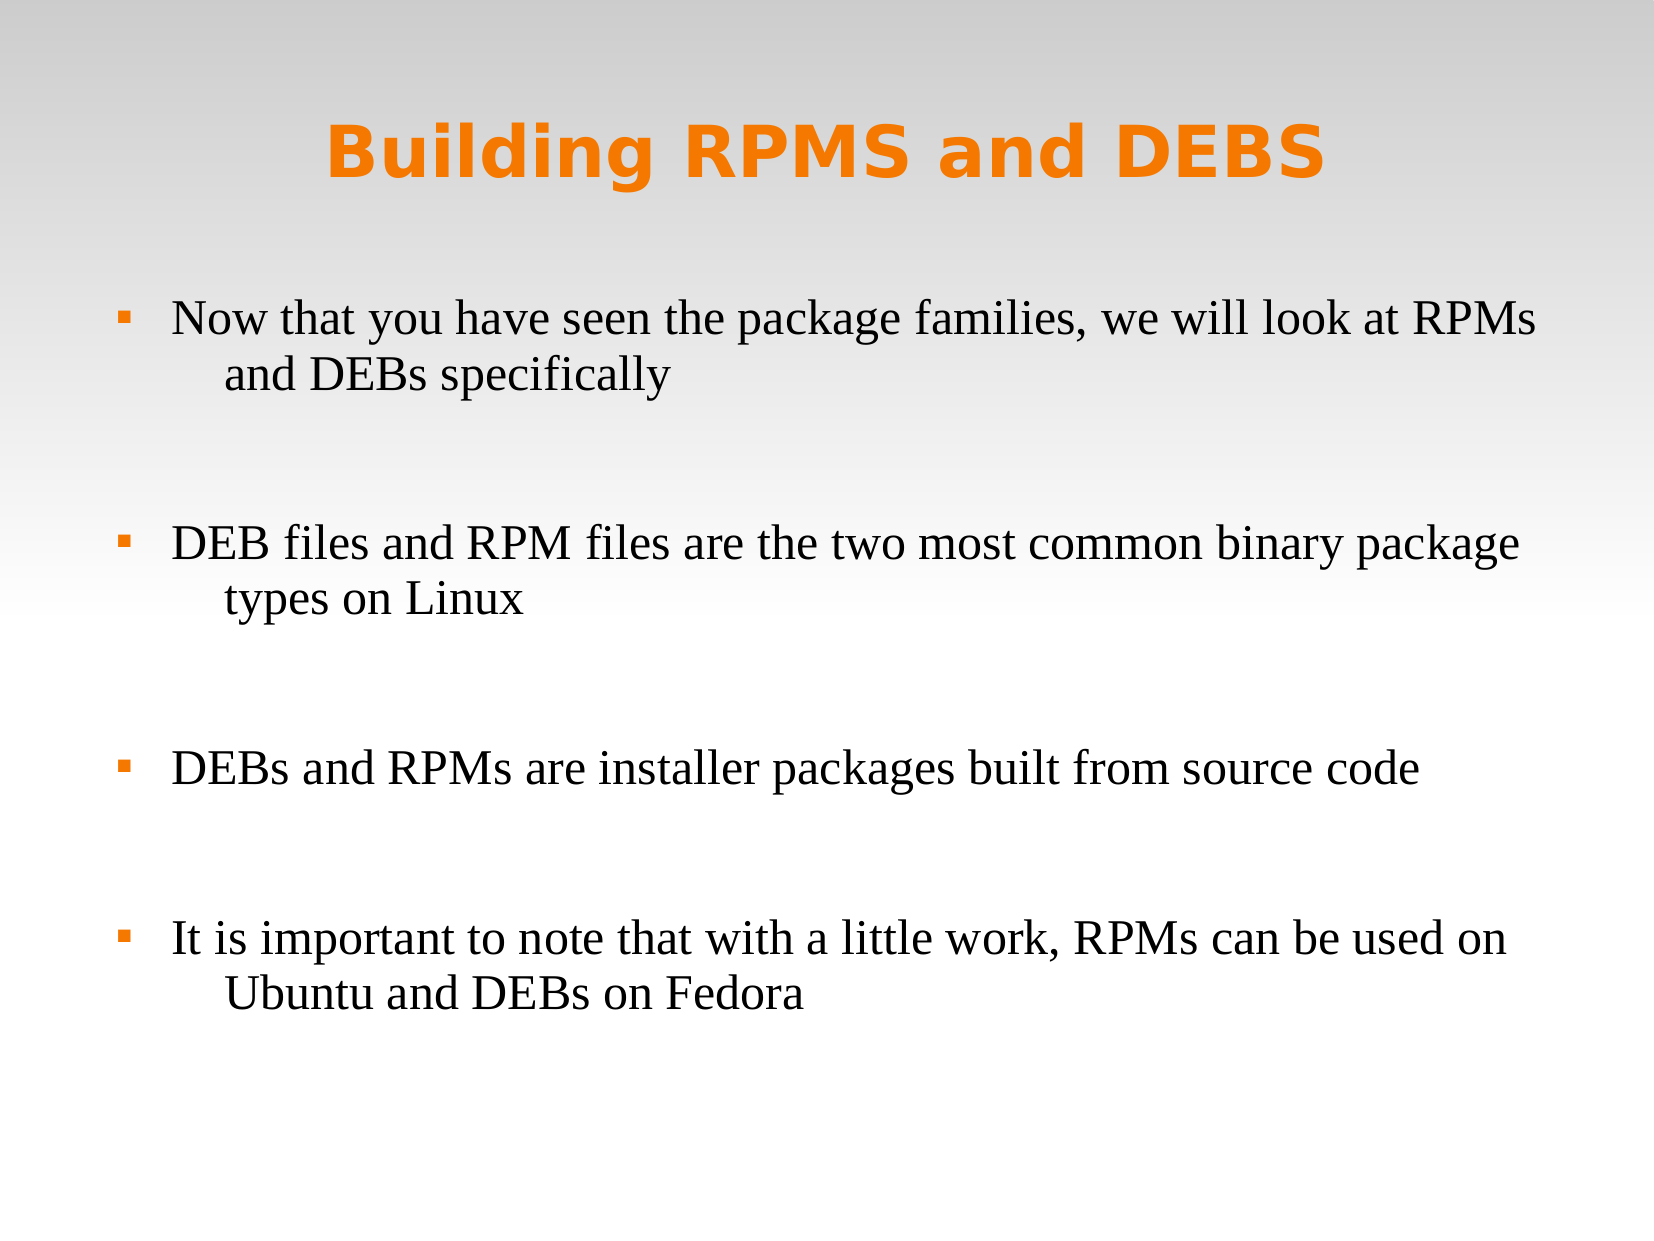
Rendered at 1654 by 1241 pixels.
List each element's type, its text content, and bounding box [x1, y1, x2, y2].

title Building RPMS and DEBS [82, 49, 1571, 257]
list Now that you have seen the package families, we will look at RPMs and DEBs specifically DEB files and RPM files are the two most common binary package types on Linux DEBs and RPMs are installer packages built from source code It is important to note that with a little work, RPMs can be used on Ubuntu and DEBs on Fedora [82, 290, 1571, 1109]
